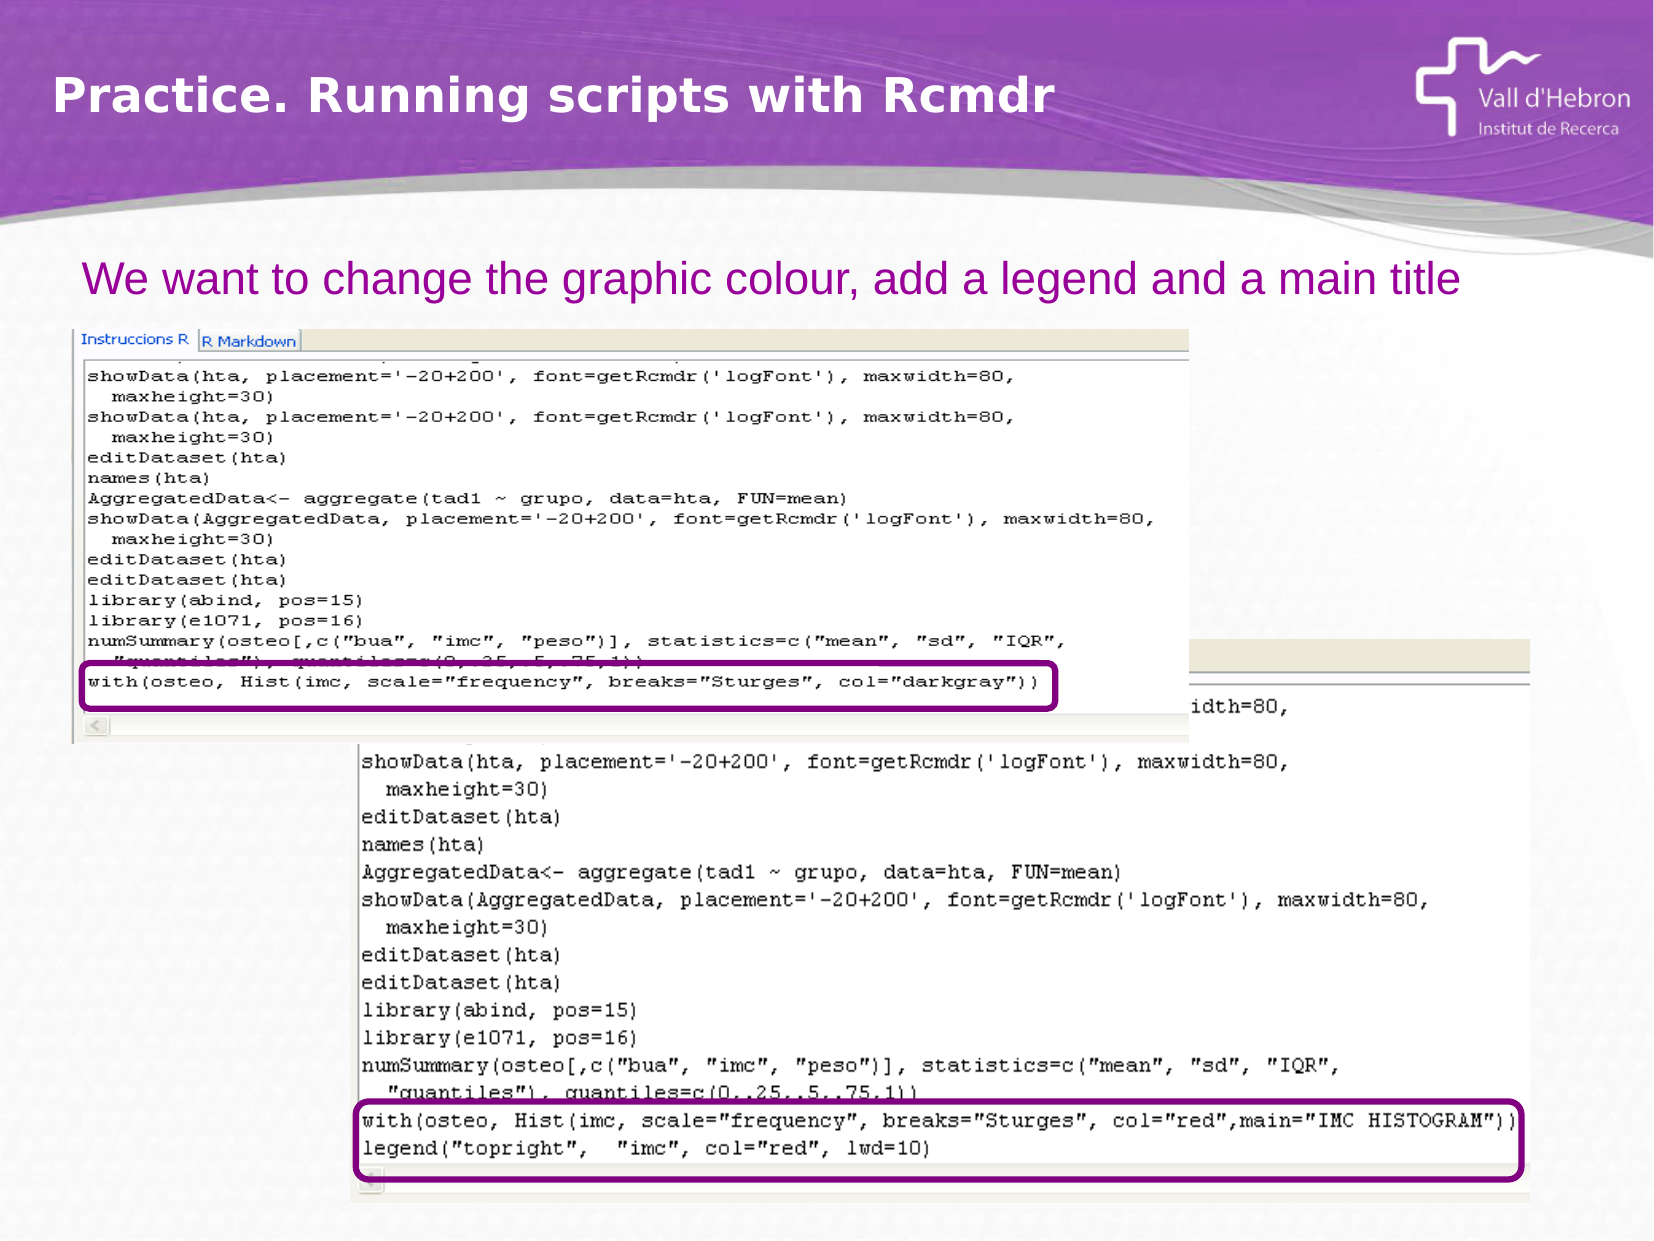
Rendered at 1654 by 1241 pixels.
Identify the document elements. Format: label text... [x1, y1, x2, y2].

text_box Practice. Running scripts with Rcmdr [51, 67, 1057, 134]
picture [0, 0, 1654, 1241]
text_box We want to change the graphic colour, add a legend and a main title [66, 241, 1497, 312]
